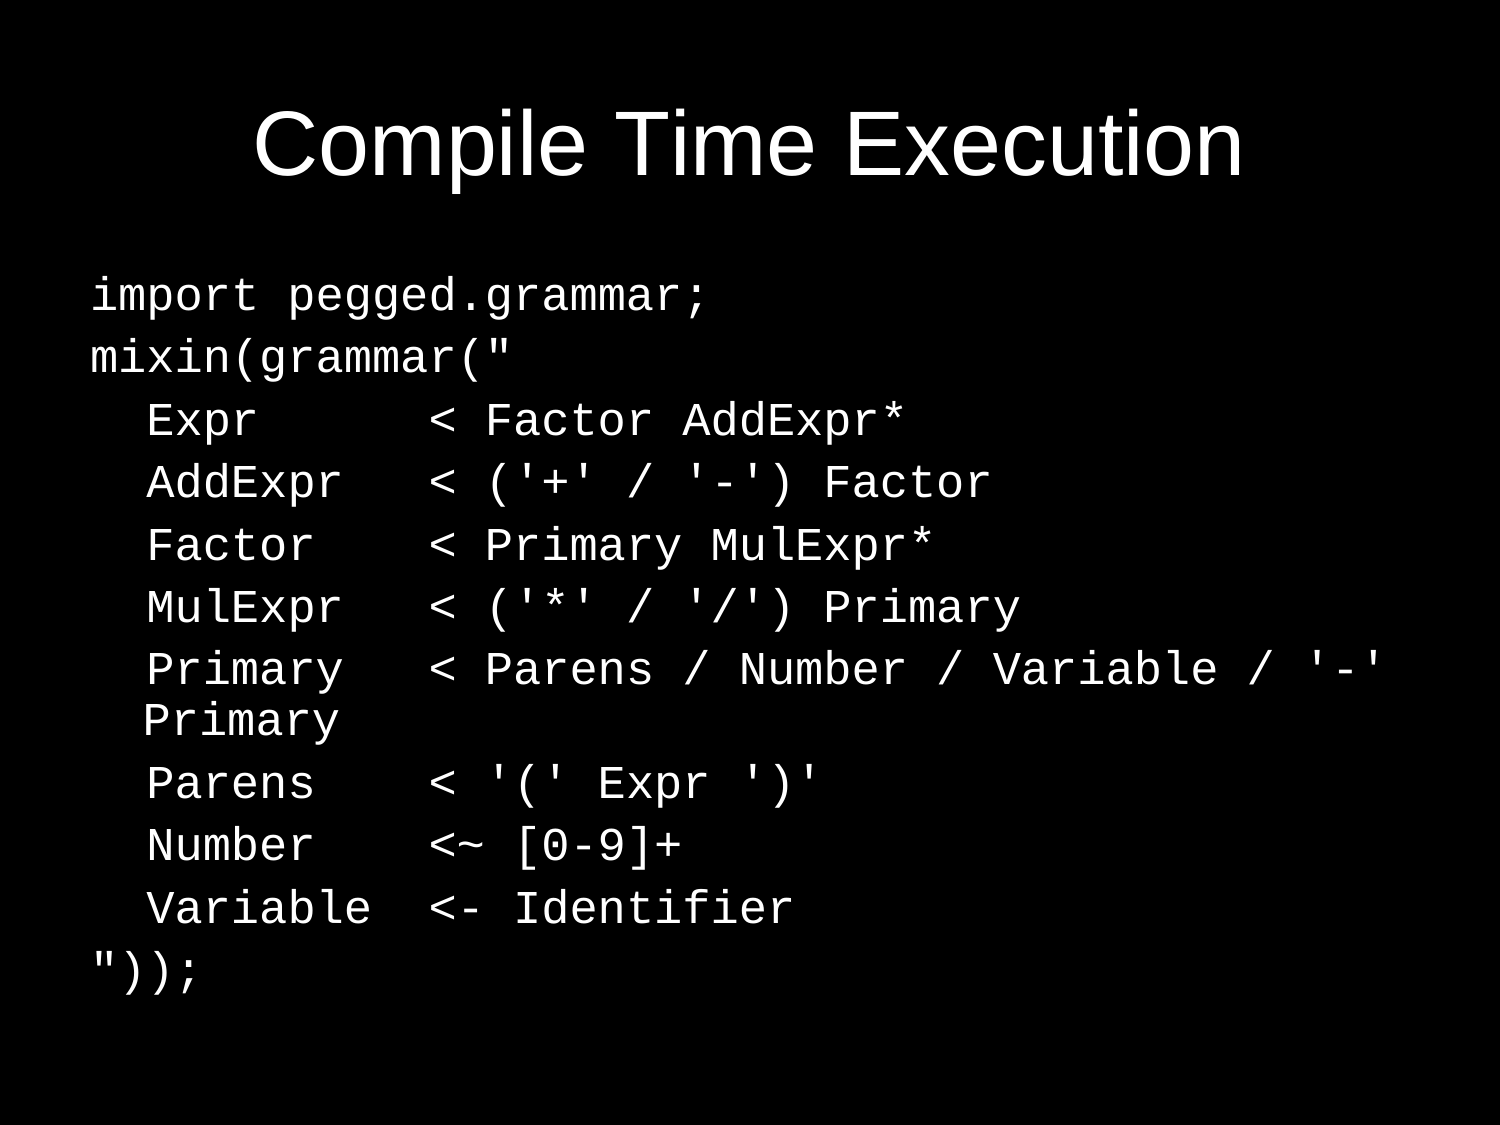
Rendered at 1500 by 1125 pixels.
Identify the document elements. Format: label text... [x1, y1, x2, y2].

list import pegged.grammar; mixin(grammar(" Expr < Factor AddExpr* AddExpr < ('+' / '-') Factor Factor < Primary MulExpr* MulExpr < ('*' / '/') Primary Primary < Parens / Number / Variable / '-' Primary Parens < '(' Expr ')' Number <~ [0-9]+ Variable <- Identifier ")); [75, 262, 1426, 1005]
title Compile Time Execution [75, 45, 1426, 233]
